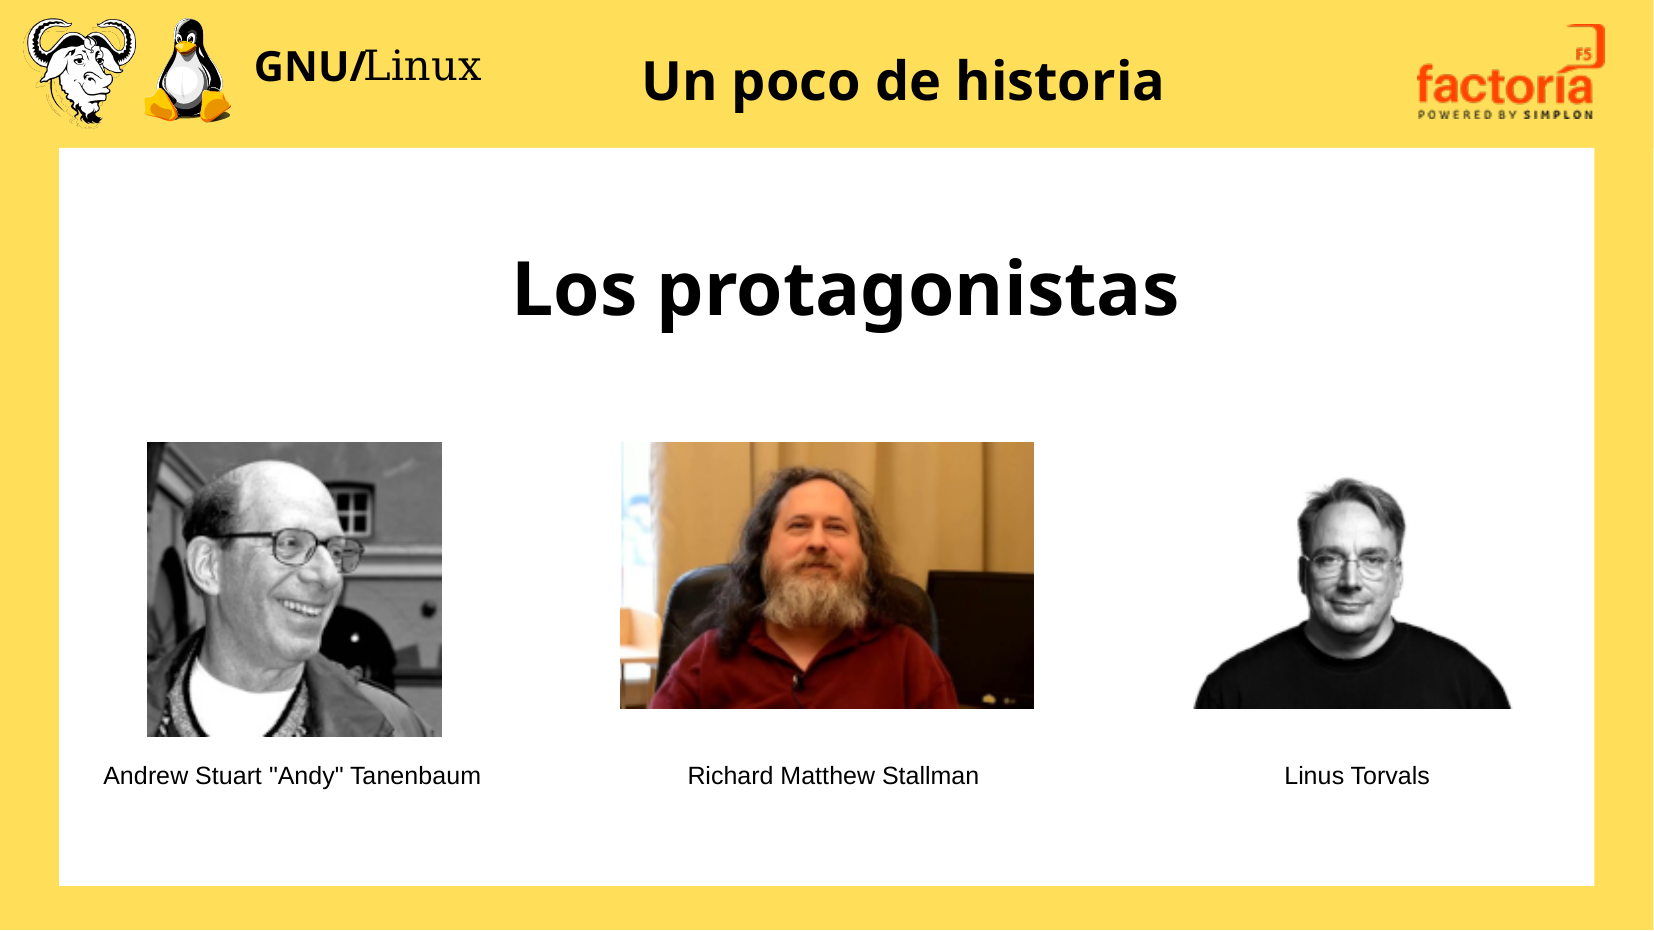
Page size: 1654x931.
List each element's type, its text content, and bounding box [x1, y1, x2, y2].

picture [620, 442, 1034, 709]
title GNU/ [253, 35, 369, 95]
picture [27, 18, 240, 133]
text_box Un poco de historia [626, 35, 1182, 110]
text_box [0, 0, 1654, 886]
text_box Linus Torvals [1269, 754, 1446, 798]
picture [147, 442, 442, 737]
text_box Andrew Stuart "Andy" Tanenbaum [88, 754, 497, 798]
text_box Los protagonistas [496, 227, 1182, 325]
picture [1178, 471, 1536, 709]
picture [1417, 24, 1605, 119]
text_box Richard Matthew Stallman [672, 754, 995, 798]
title Linux [369, 45, 487, 91]
